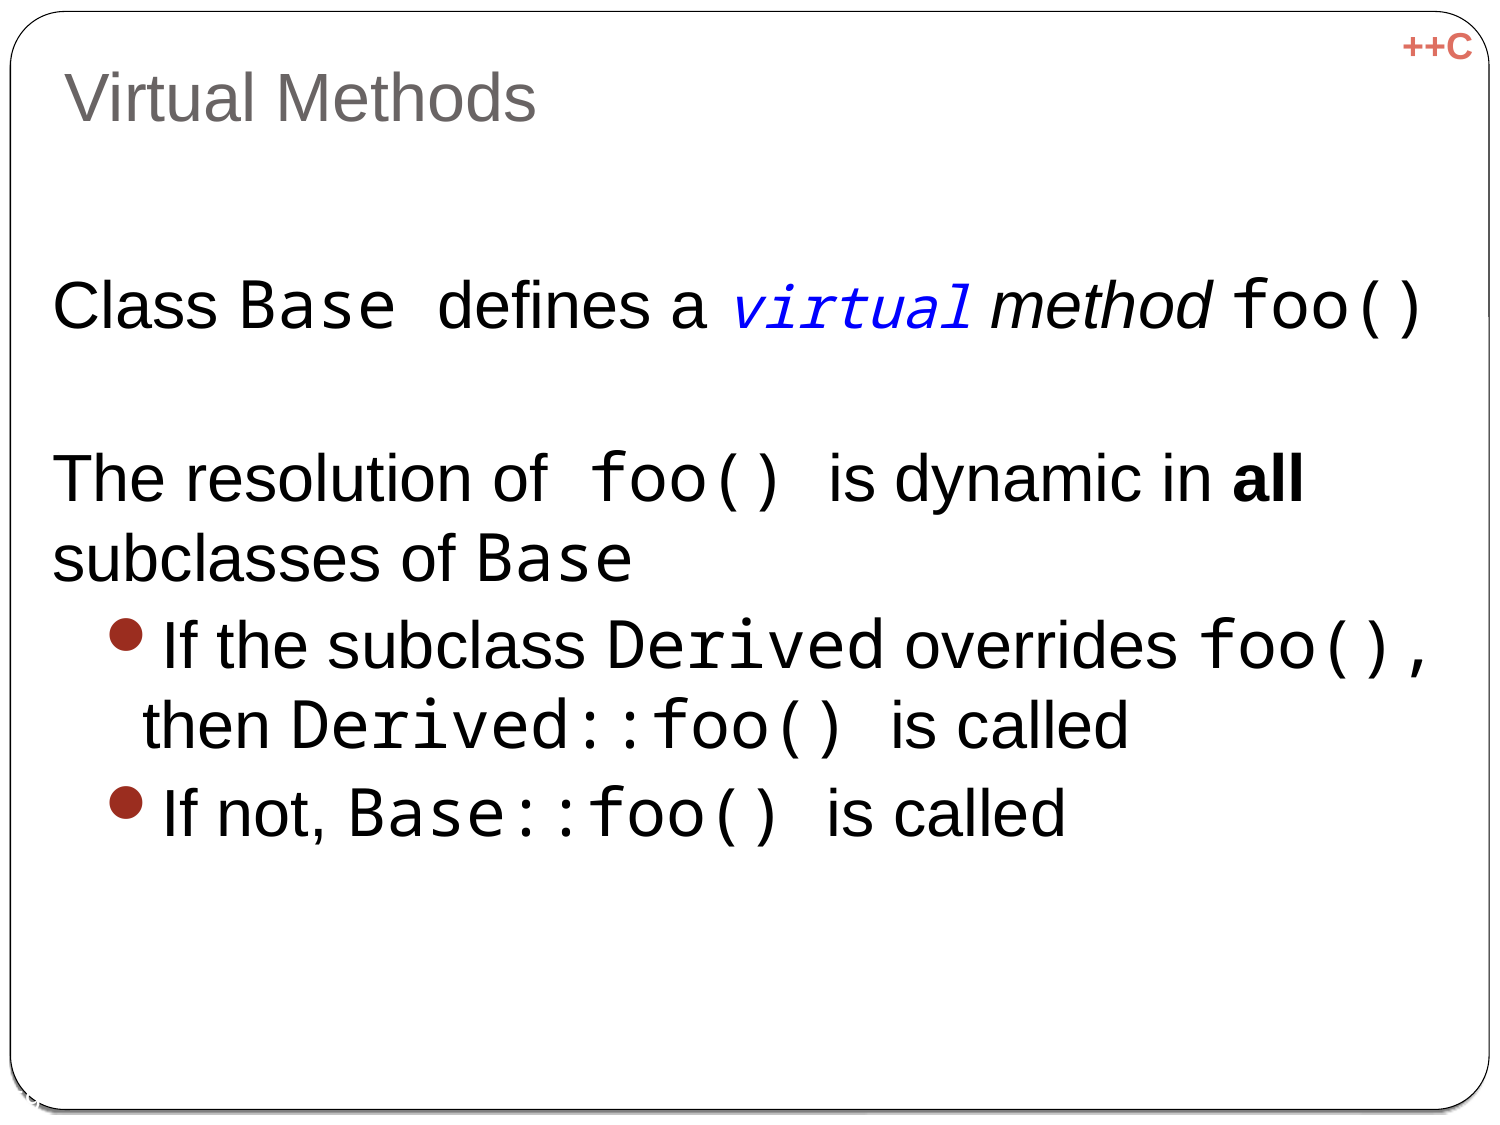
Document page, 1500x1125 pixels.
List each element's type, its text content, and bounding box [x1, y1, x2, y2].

slide_number <number> [0, 1074, 50, 1125]
list Class Base defines a virtual method foo() The resolution of foo() is dynamic in all subclasses of Base If the subclass Derived overrides foo(), then Derived::foo() is called If not, Base::foo() is called [37, 162, 1463, 1088]
title Virtual Methods [50, 45, 1450, 150]
